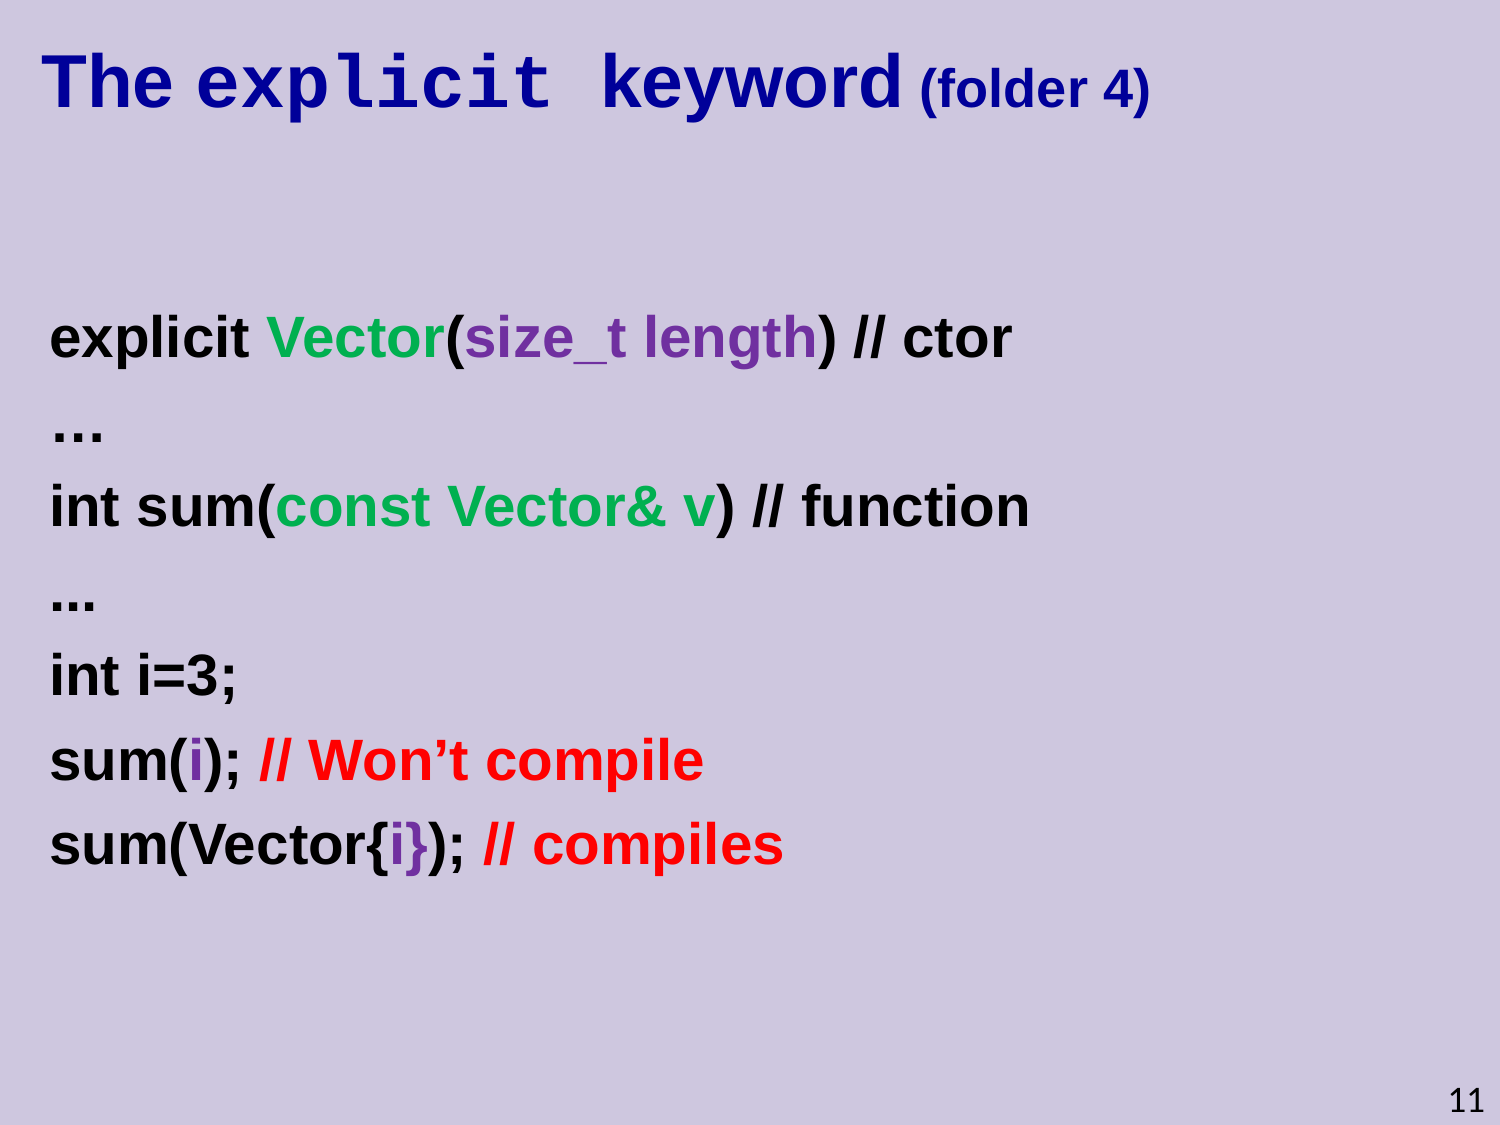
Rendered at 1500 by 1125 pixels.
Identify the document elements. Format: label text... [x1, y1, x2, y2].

text_box <number> [1468, 1069, 1500, 1125]
list explicit Vector(size_t length) // ctor … int sum(const Vector& v) // function ... int i=3; sum(i); // Won’t compile sum(Vector{i}); // compiles [49, 215, 1468, 1125]
title The explicit keyword (folder 4) [41, 32, 1321, 303]
